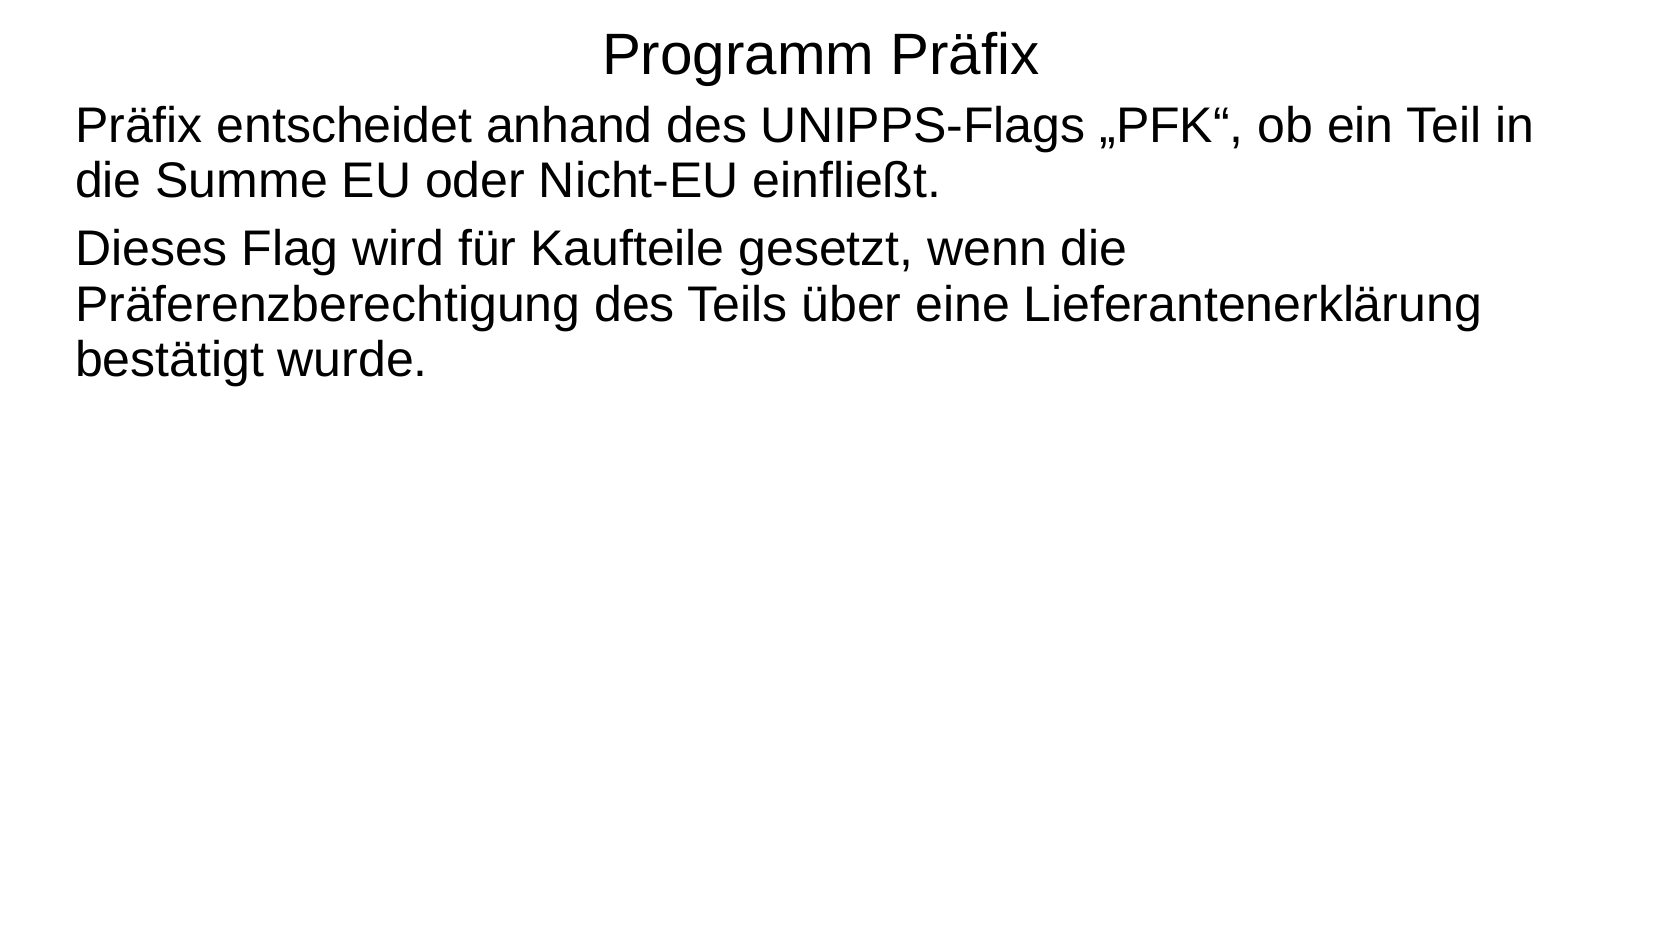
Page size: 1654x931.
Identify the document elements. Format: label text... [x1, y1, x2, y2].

text_box Präfix entscheidet anhand des UNIPPS-Flags „PFK“, ob ein Teil in die Summe EU oder Nicht-EU einfließt. Dieses Flag wird für Kaufteile gesetzt, wenn die Präferenzberechtigung des Teils über eine Lieferantenerklärung bestätigt wurde. [75, 96, 1564, 388]
title Programm Präfix [76, 21, 1565, 87]
